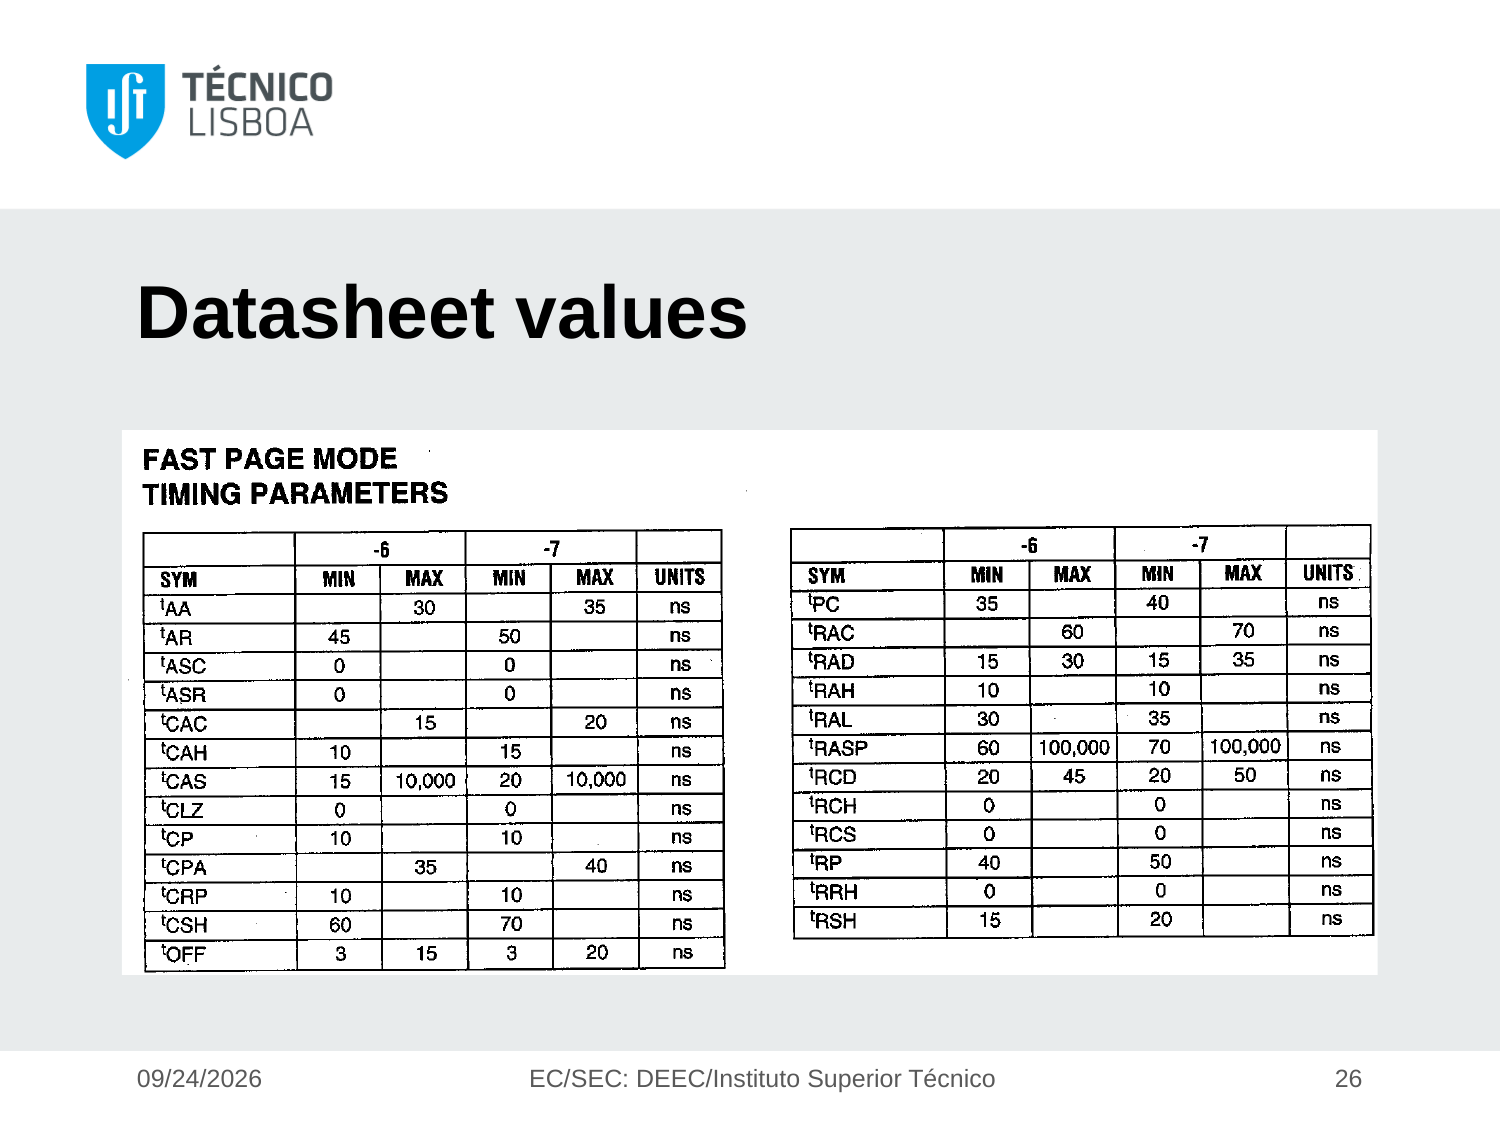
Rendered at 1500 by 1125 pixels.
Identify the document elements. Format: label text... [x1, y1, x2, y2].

footer EC/SEC: DEEC/Instituto Superior Técnico [512, 1052, 1021, 1103]
picture [0, 0, 1500, 1125]
slide_number 11/22/2018 [121, 1052, 425, 1103]
title Datasheet values [121, 237, 1378, 381]
slide_number <number> [1077, 1052, 1378, 1103]
